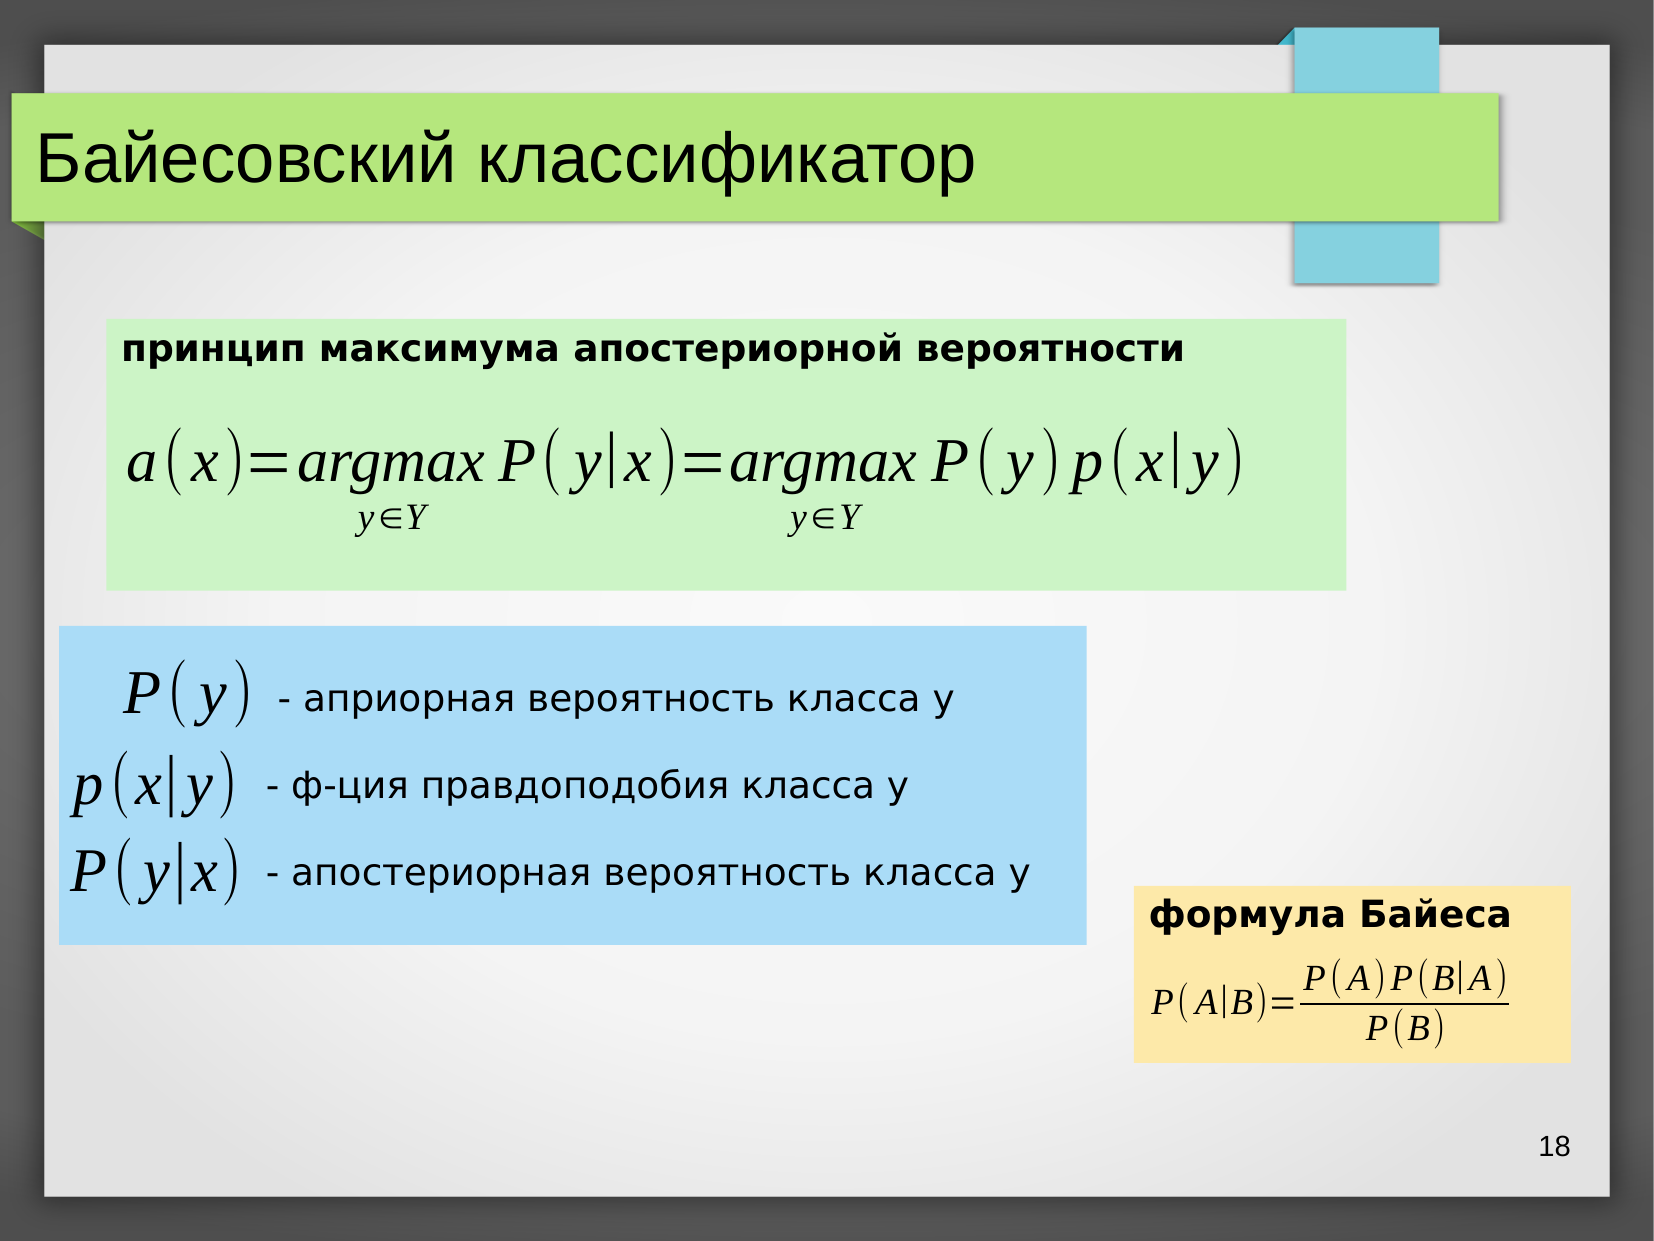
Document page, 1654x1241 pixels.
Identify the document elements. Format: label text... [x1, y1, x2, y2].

chart [120, 425, 1252, 537]
chart [1145, 956, 1514, 1051]
chart [57, 834, 252, 910]
chart [113, 657, 260, 733]
text_box формула Байеса [1133, 885, 1571, 1063]
title Байесовский классификатор [35, 118, 1489, 199]
chart [57, 748, 249, 823]
picture [0, 0, 1654, 1241]
text_box принцип максимума апостериорной вероятности [106, 318, 1347, 591]
text_box - априорная вероятность класса y - ф-ция правдоподобия класса y - апостериорная вероятность класса y [59, 625, 1087, 945]
